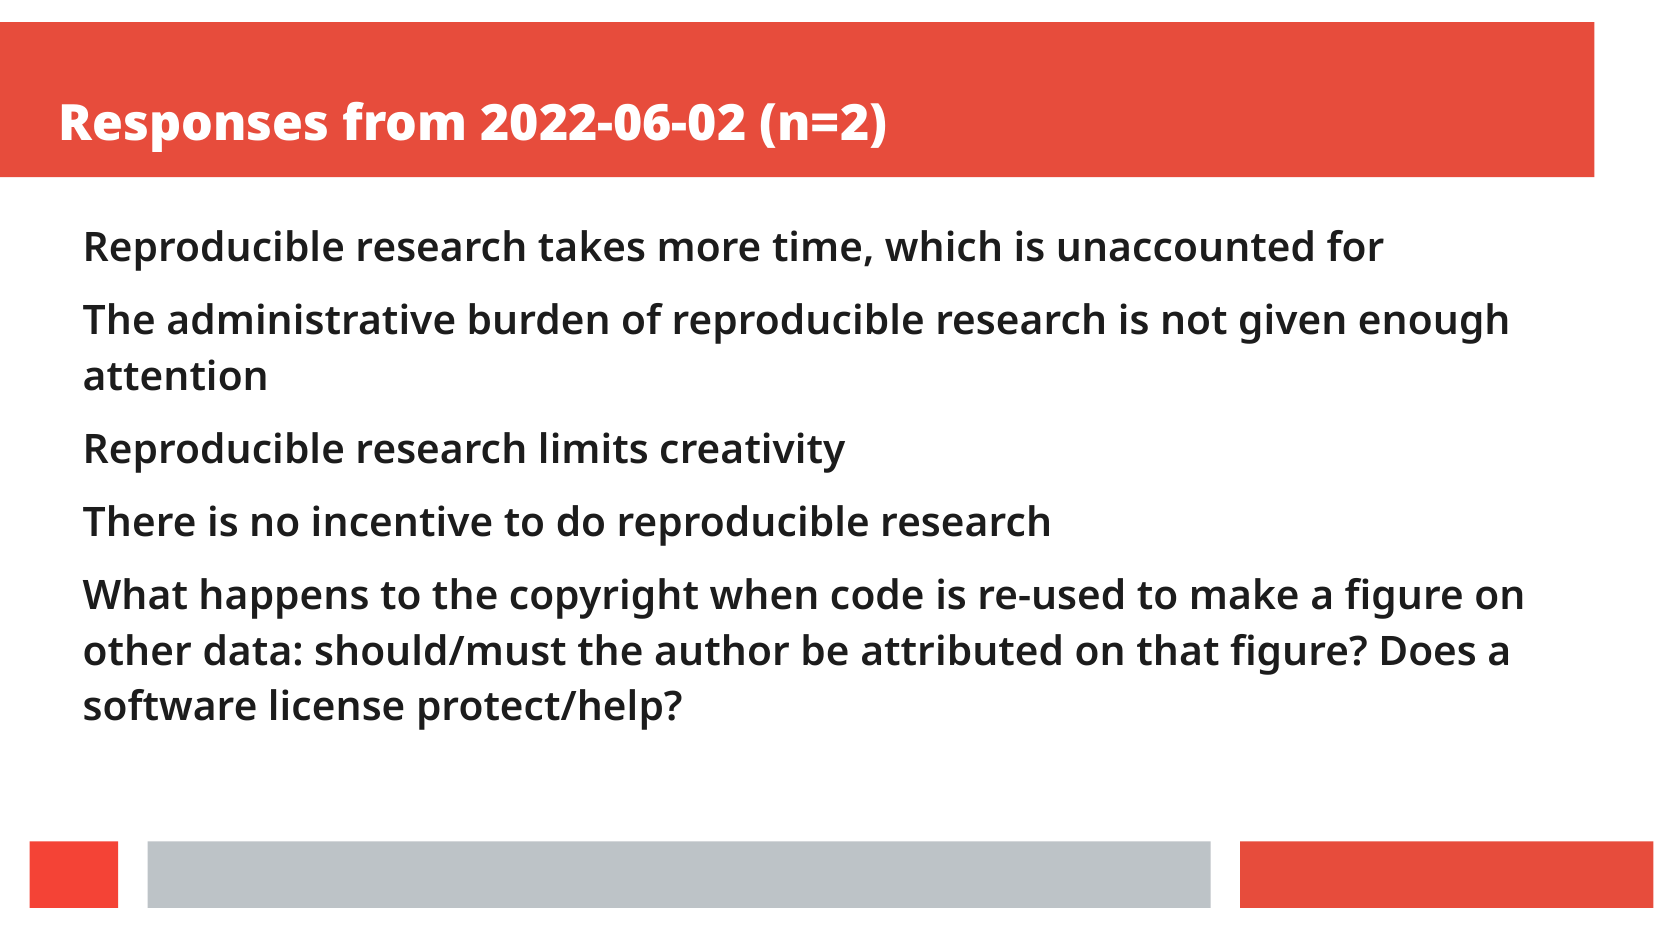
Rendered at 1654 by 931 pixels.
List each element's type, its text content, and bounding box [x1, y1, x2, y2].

title Responses from 2022-06-02 (n=2) [59, 44, 1595, 156]
list Reproducible research takes more time, which is unaccounted for The administrative burden of reproducible research is not given enough attention Reproducible research limits creativity There is no incentive to do reproducible research What happens to the copyright when code is re-used to make a figure on other data: should/must the author be attributed on that figure? Does a software license protect/help? [82, 217, 1571, 758]
